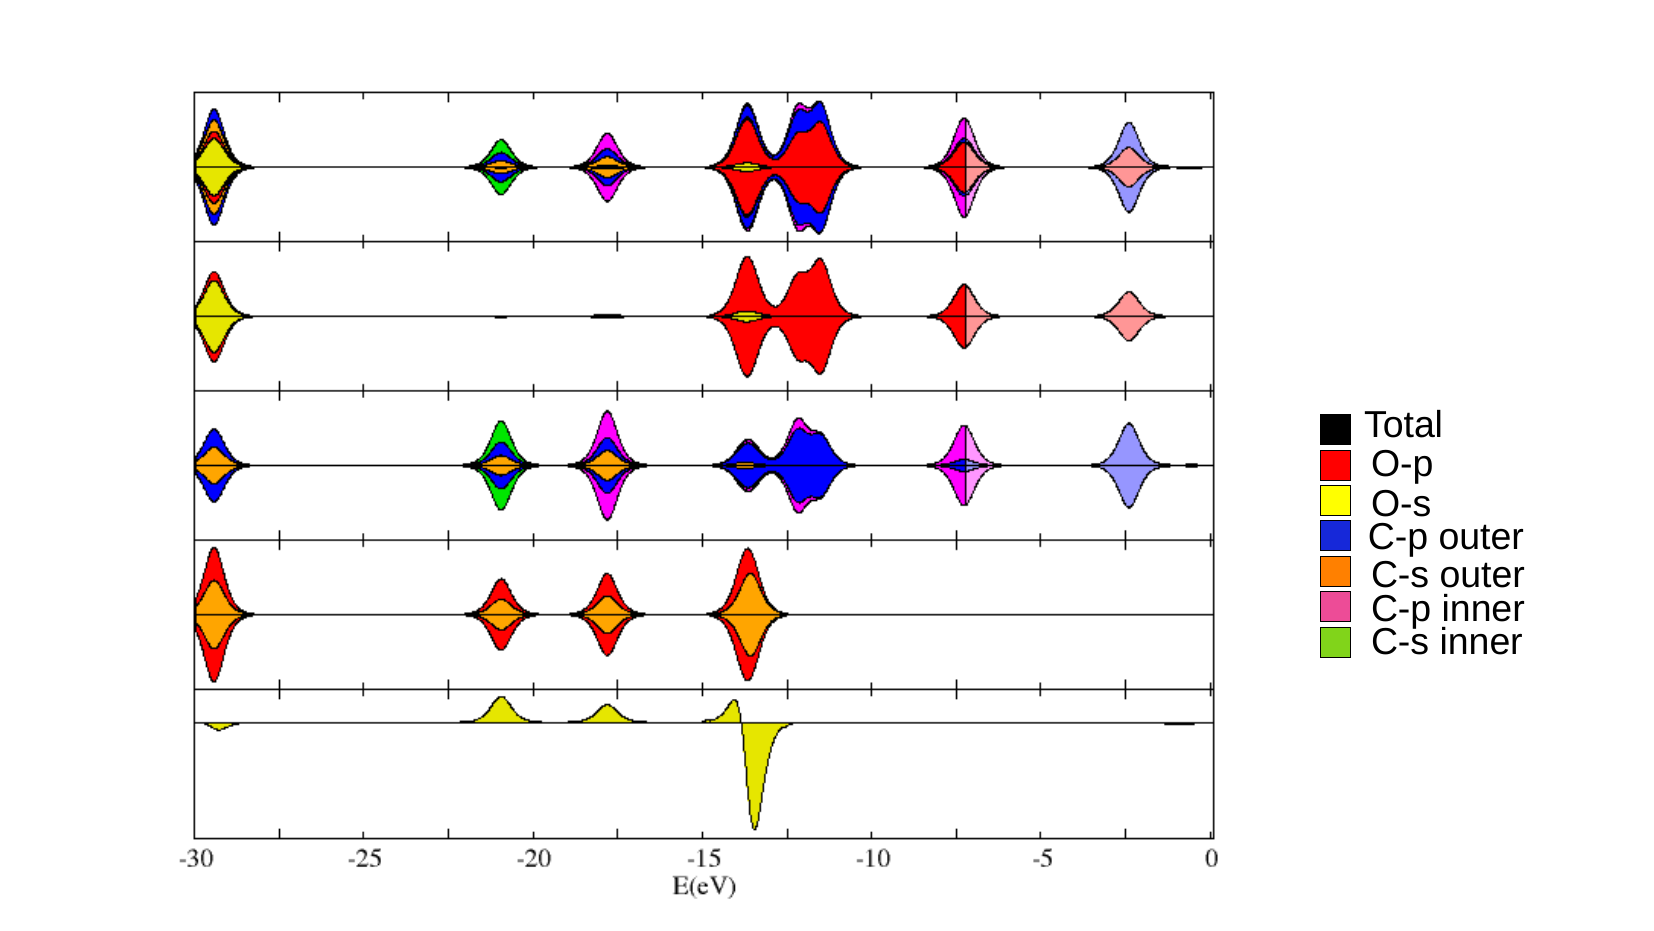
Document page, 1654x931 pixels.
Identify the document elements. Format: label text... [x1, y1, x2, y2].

picture [101, 0, 1306, 931]
text_box [1320, 414, 1349, 445]
text_box Total [1349, 396, 1459, 454]
text_box [1320, 520, 1351, 551]
text_box C-p outer [1353, 507, 1539, 565]
text_box O-s [1356, 474, 1447, 507]
text_box C-s inner [1356, 612, 1538, 670]
text_box C-s outer [1356, 546, 1541, 604]
text_box [1320, 556, 1351, 587]
text_box [1320, 591, 1351, 622]
text_box [1320, 485, 1351, 516]
text_box [1320, 627, 1351, 658]
text_box O-p [1356, 435, 1449, 493]
text_box [1320, 450, 1351, 481]
text_box C-p inner [1356, 579, 1540, 637]
